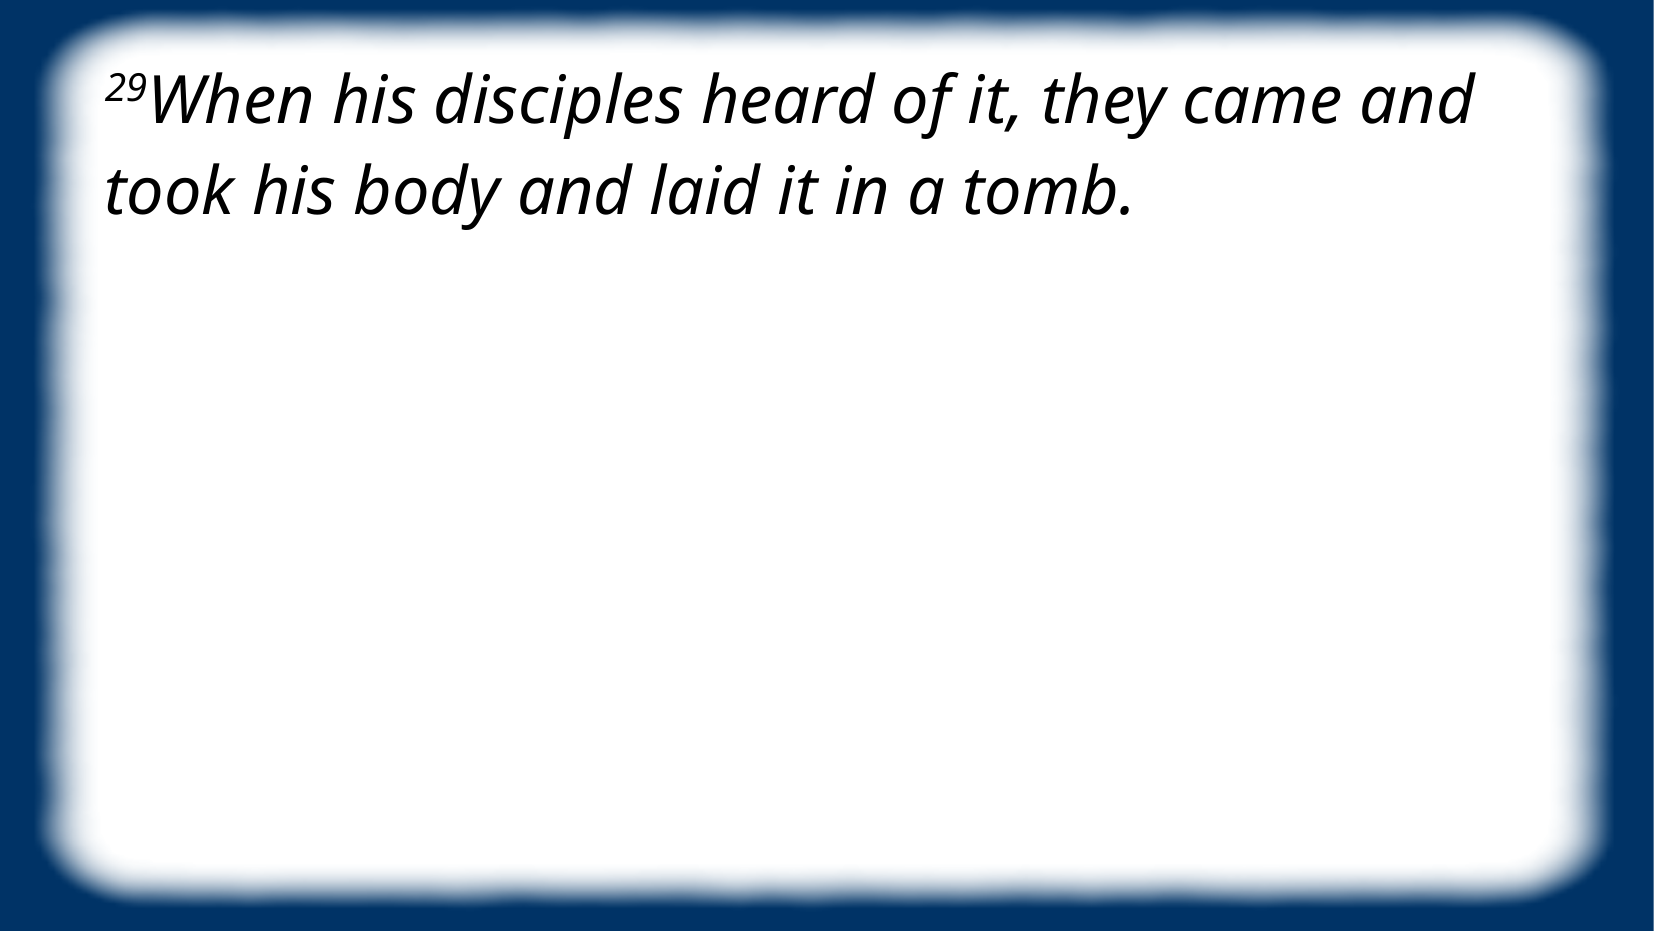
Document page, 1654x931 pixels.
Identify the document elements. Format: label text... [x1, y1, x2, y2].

text_box 29When his disciples heard of it, they came and took his body and laid it in a tomb. [90, 45, 1546, 238]
picture [0, 0, 1654, 931]
